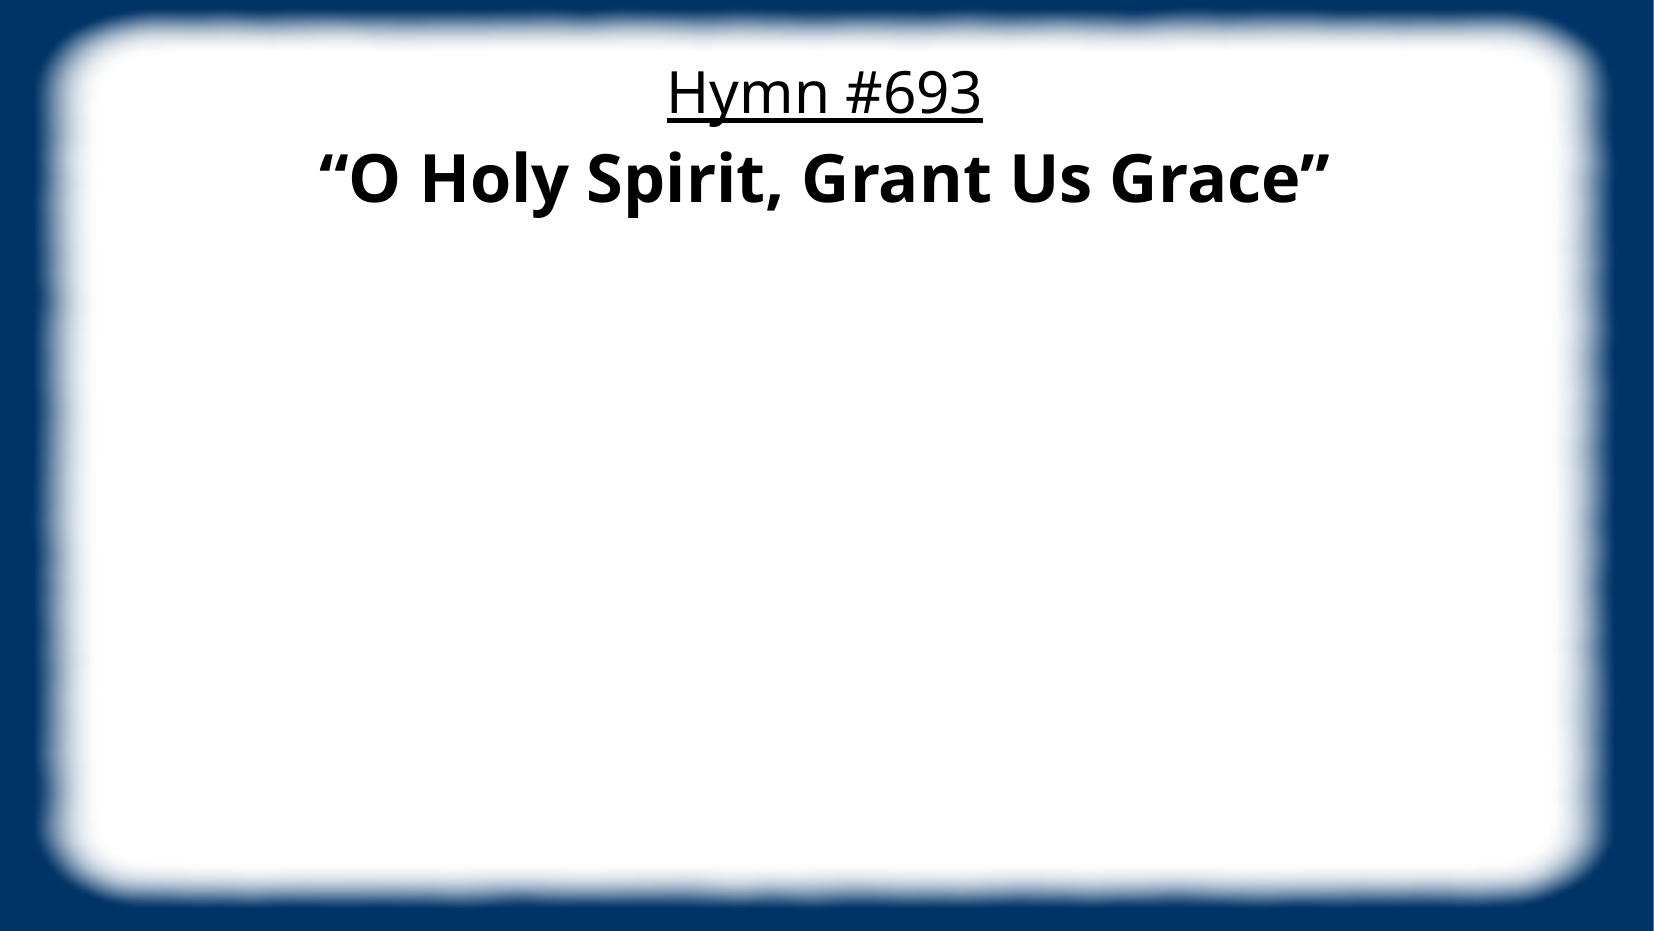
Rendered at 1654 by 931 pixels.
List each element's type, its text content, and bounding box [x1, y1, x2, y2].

picture [0, 0, 1654, 931]
text_box Hymn #693 “O Holy Spirit, Grant Us Grace” [90, 44, 1561, 226]
